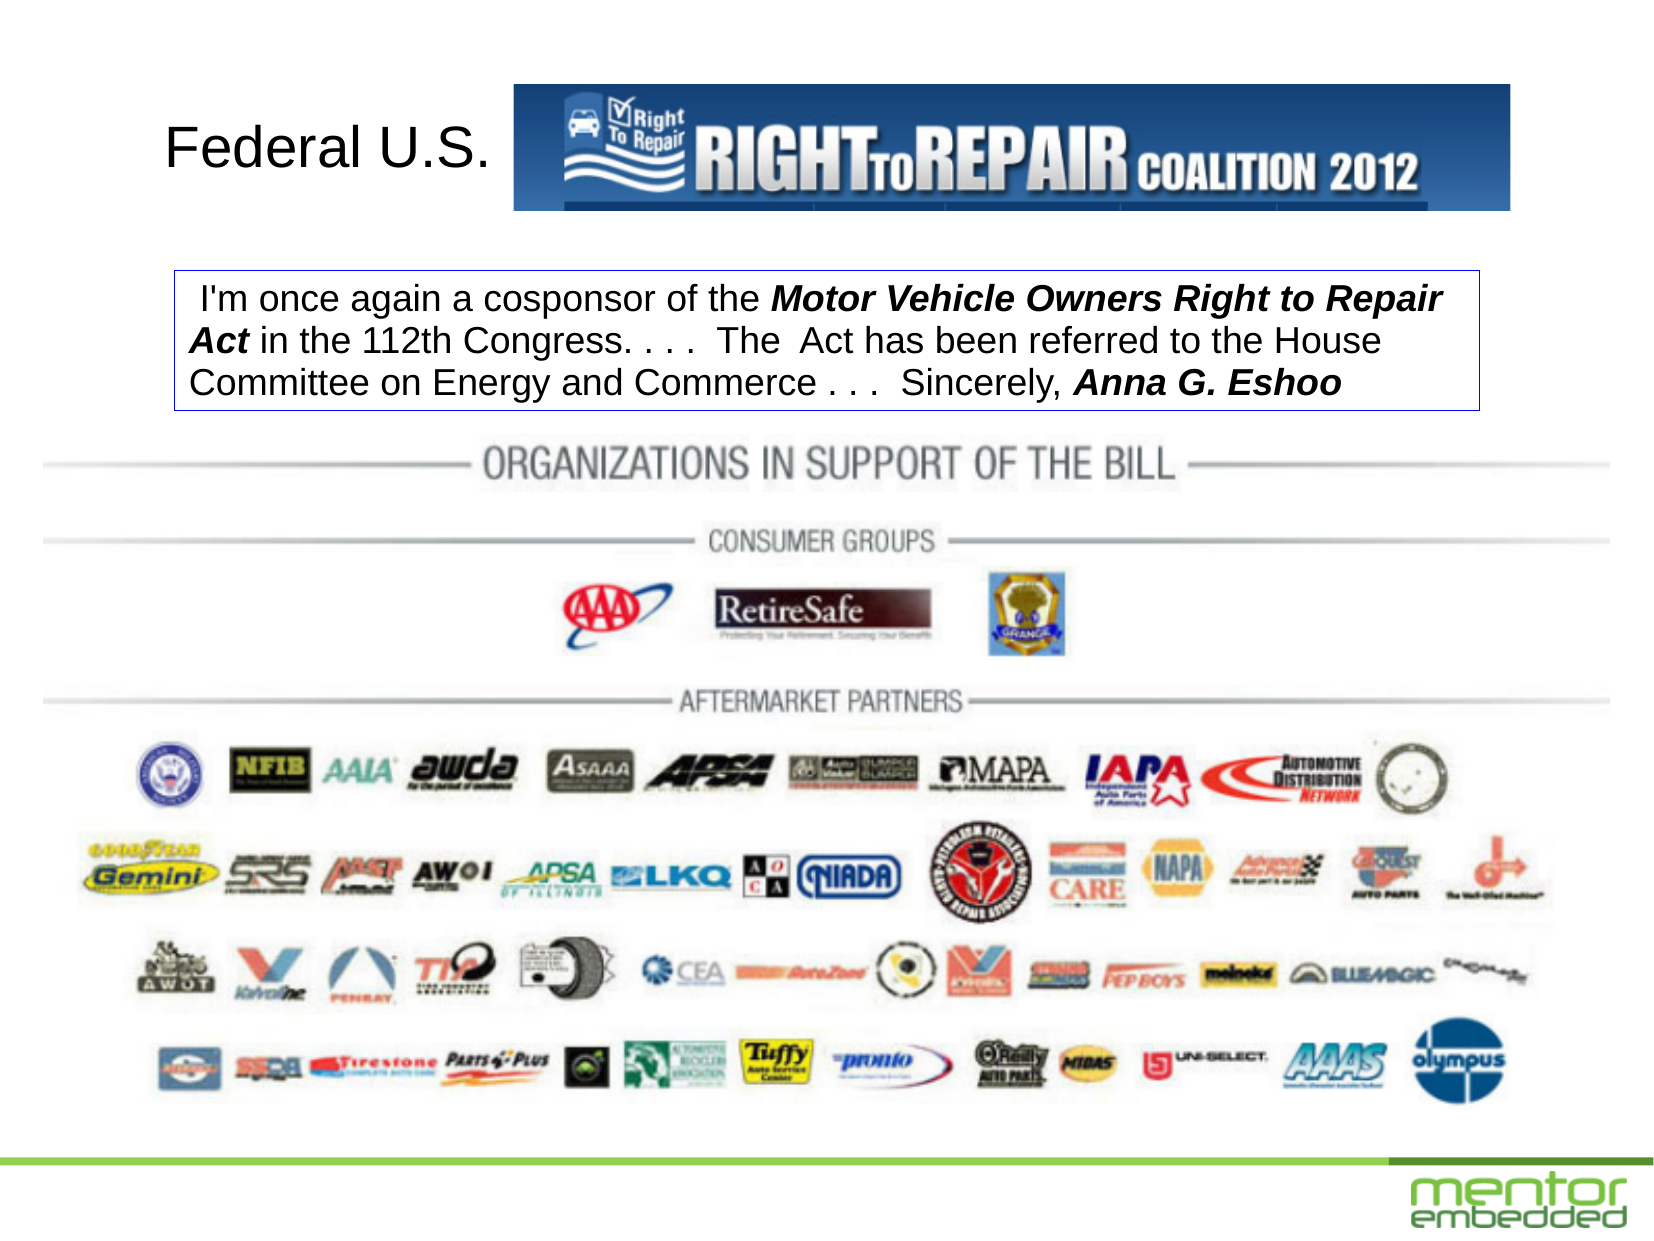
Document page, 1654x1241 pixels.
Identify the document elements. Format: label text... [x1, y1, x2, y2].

picture [1411, 1171, 1627, 1228]
picture [513, 84, 1511, 211]
text_box I'm once again a cosponsor of the Motor Vehicle Owners Right to Repair Act in the 112th Congress. . . . The Act has been referred to the House Committee on Energy and Commerce . . . Sincerely, Anna G. Eshoo [174, 270, 1480, 411]
text_box Federal U.S. [150, 107, 518, 187]
picture [43, 434, 1610, 1111]
